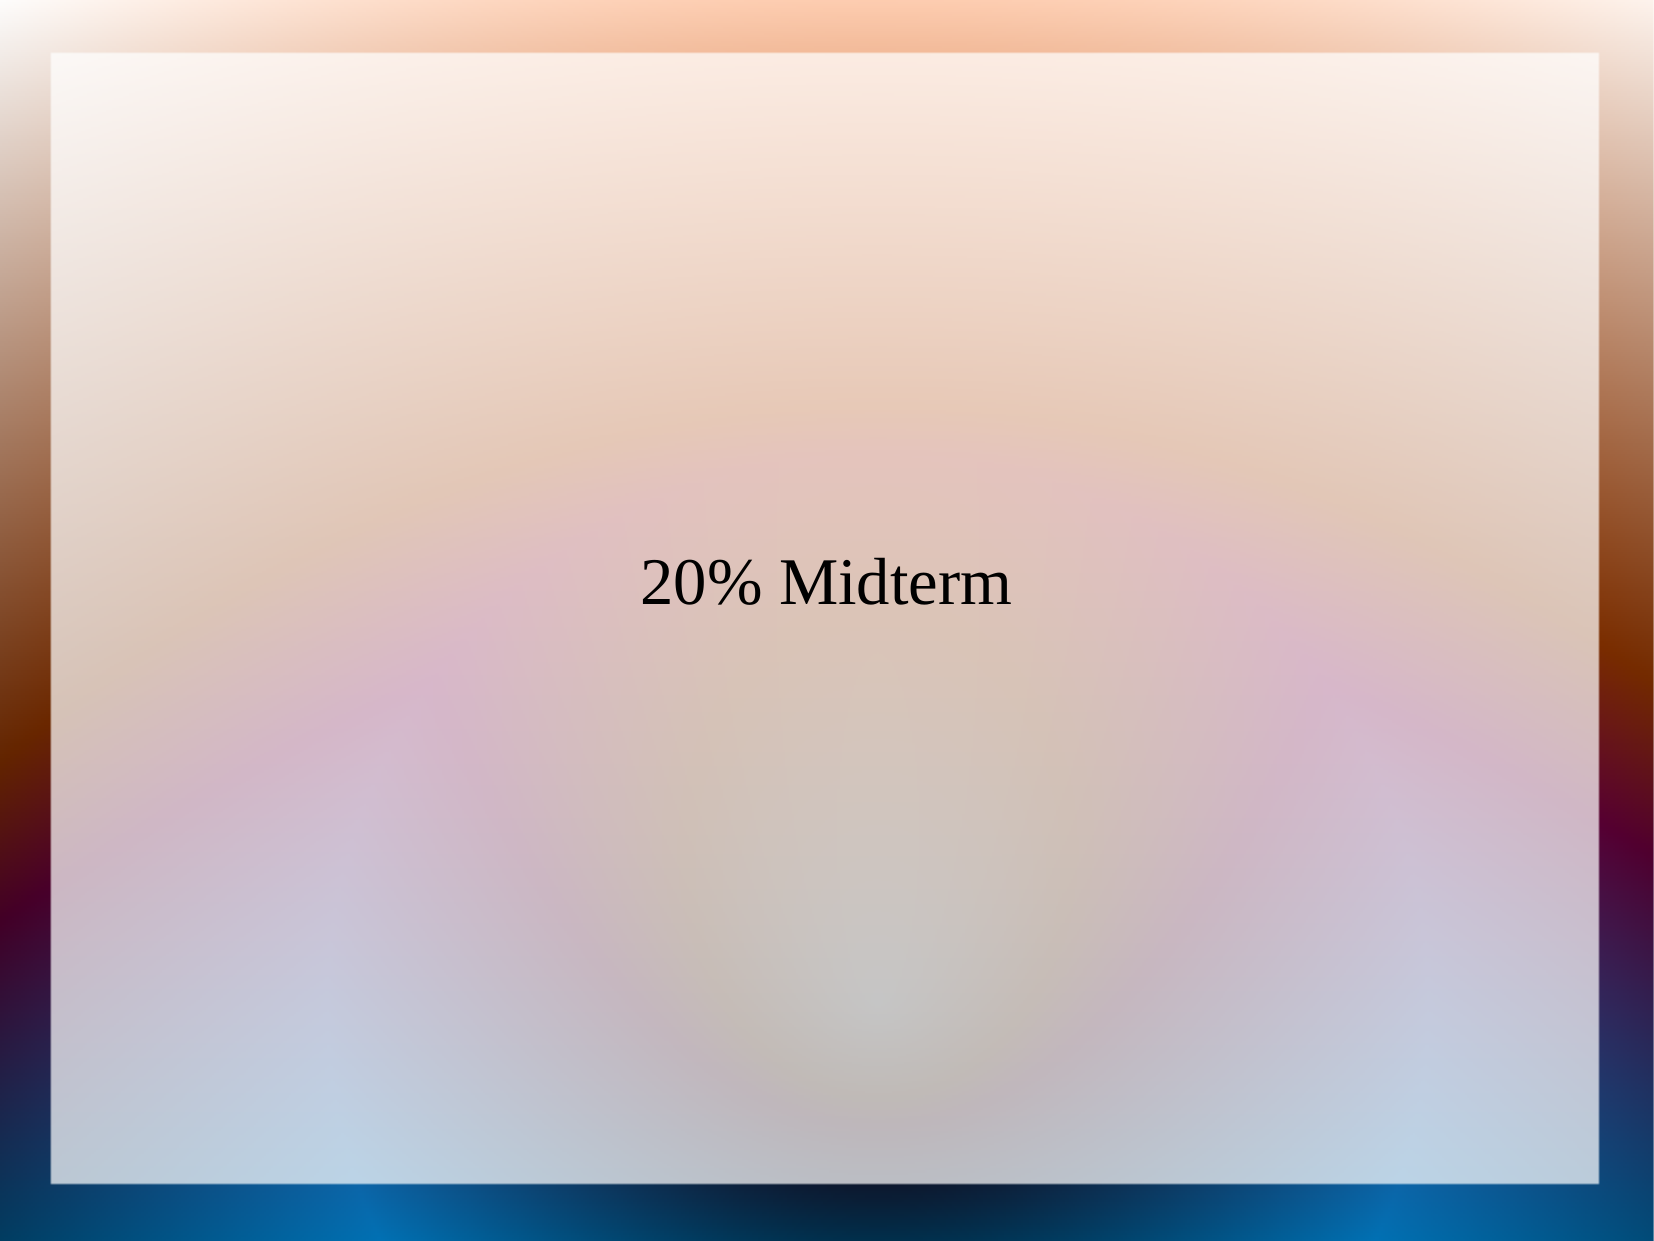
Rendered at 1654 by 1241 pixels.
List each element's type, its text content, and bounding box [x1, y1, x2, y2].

subtitle 20% Midterm [82, 55, 1571, 1109]
picture [0, 0, 1654, 1241]
